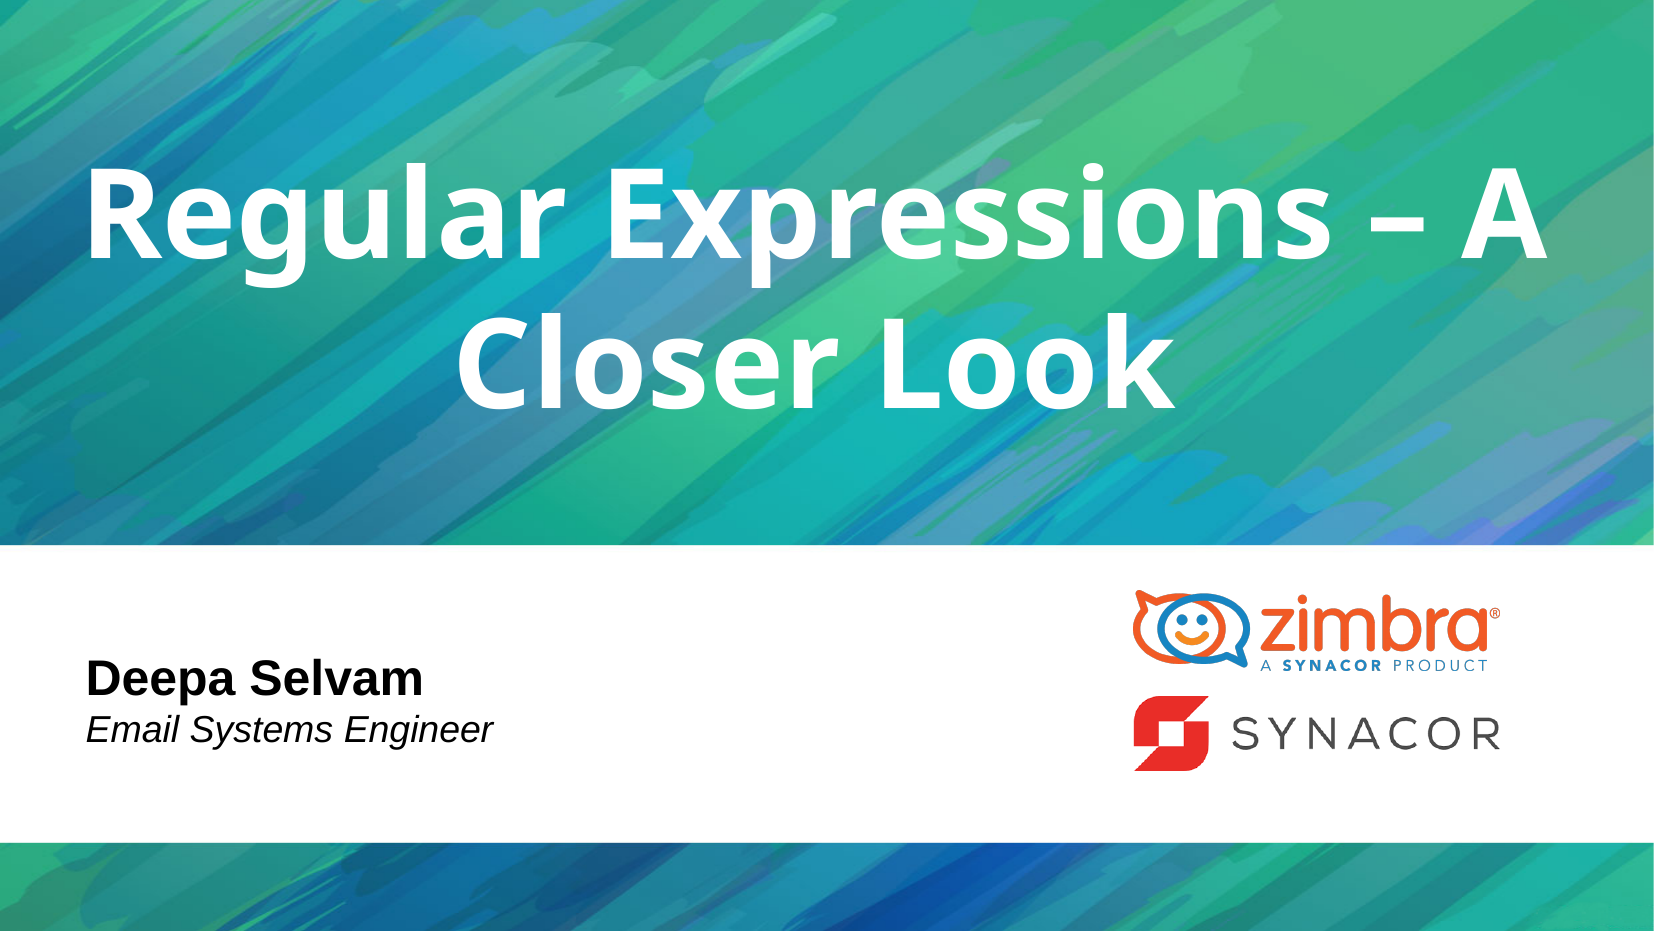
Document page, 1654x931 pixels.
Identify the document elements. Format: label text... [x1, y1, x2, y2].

text_box Deepa Selvam Email Systems Engineer [70, 637, 926, 751]
text_box Regular Expressions – A Closer Look [70, 130, 1559, 436]
picture [0, 0, 1654, 931]
